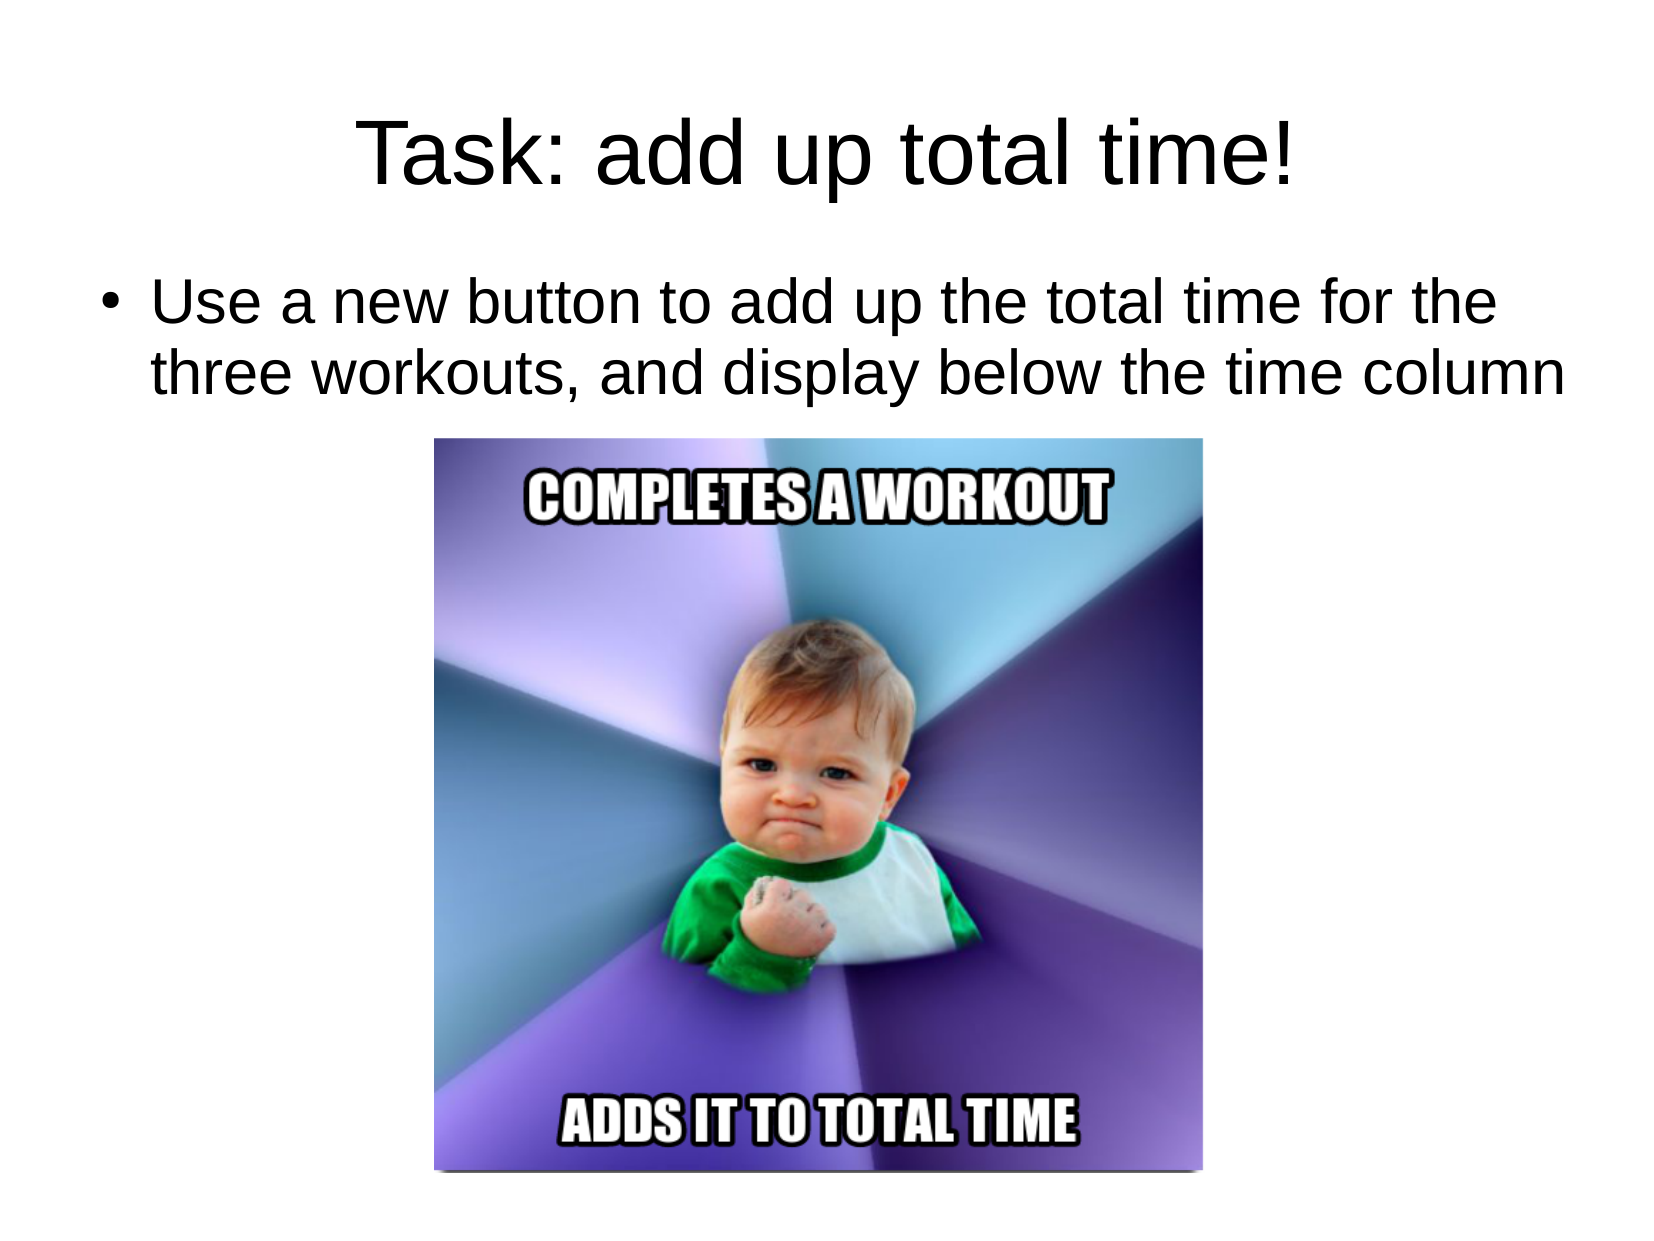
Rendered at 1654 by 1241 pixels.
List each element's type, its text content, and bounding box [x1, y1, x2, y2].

picture [434, 437, 1206, 1173]
list Use a new button to add up the total time for the three workouts, and display below the time column [82, 266, 1571, 412]
title Task: add up total time! [82, 49, 1571, 257]
